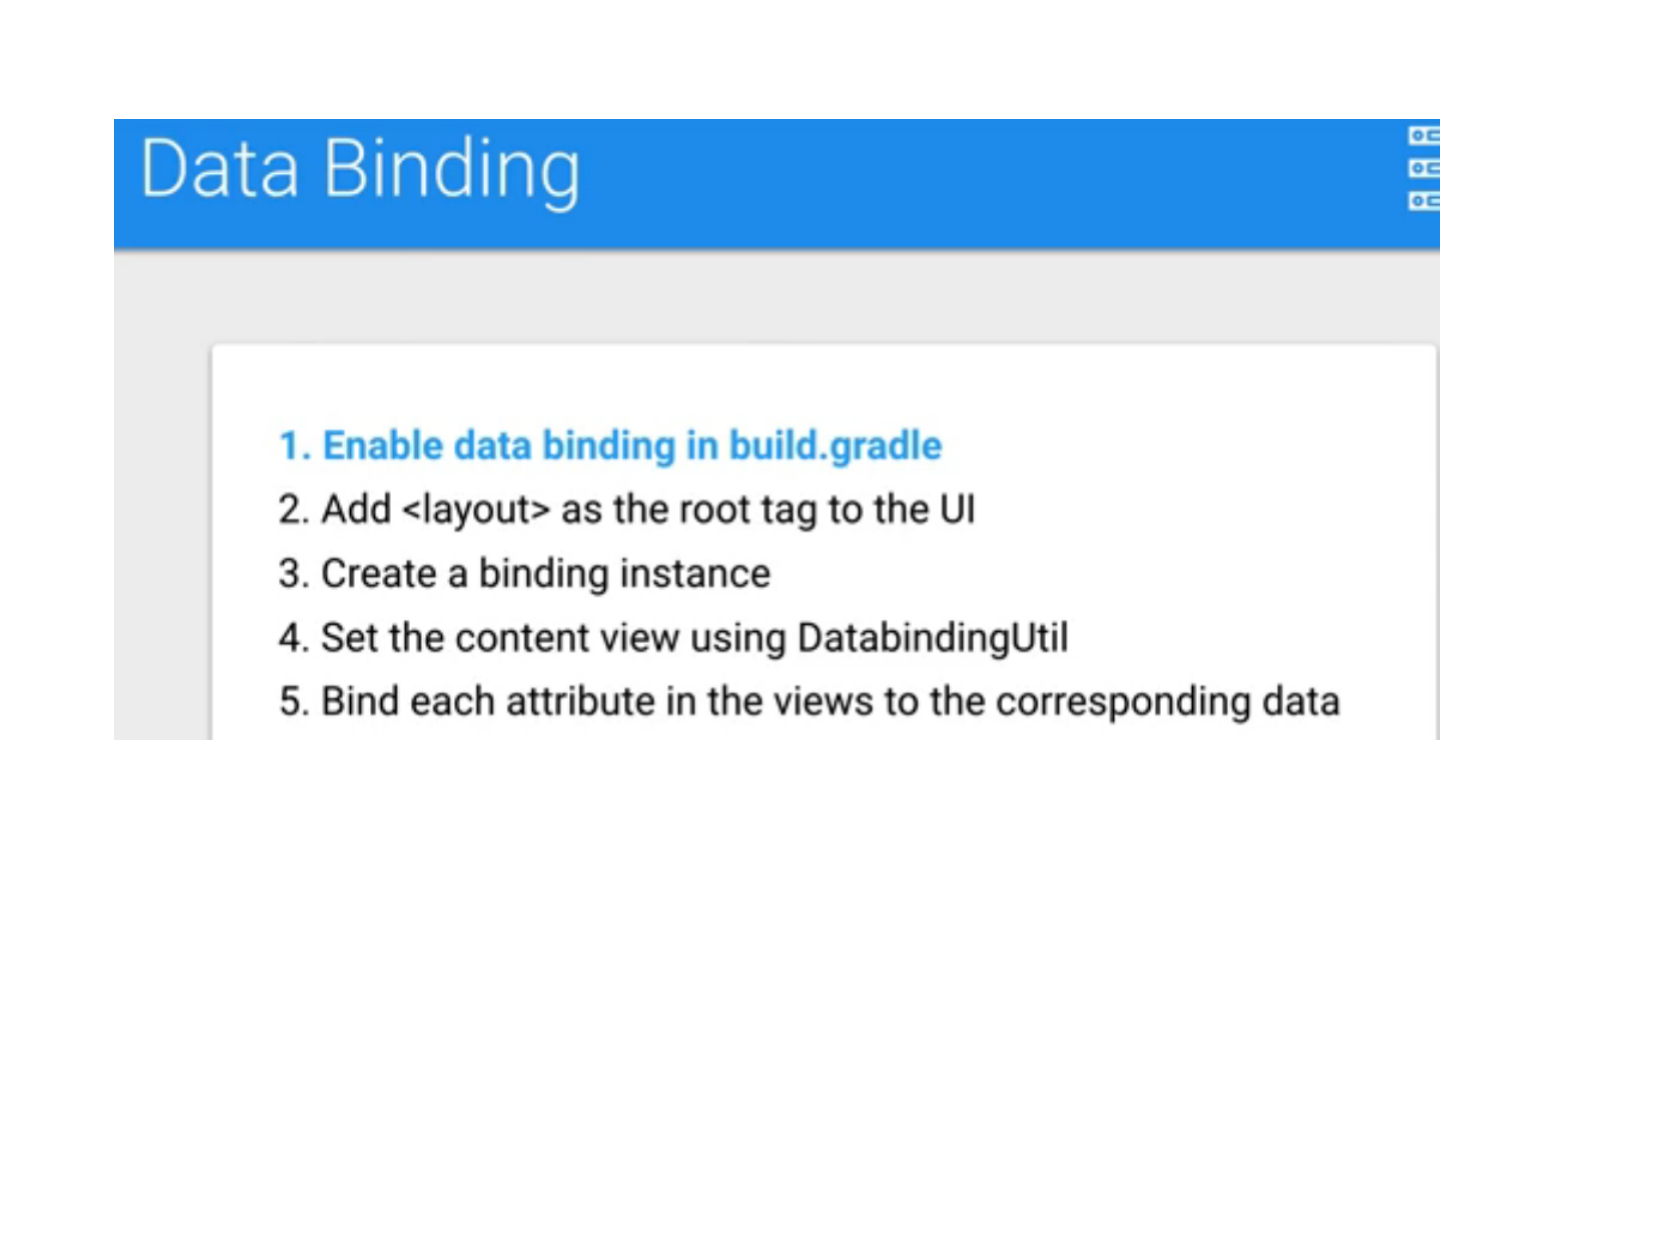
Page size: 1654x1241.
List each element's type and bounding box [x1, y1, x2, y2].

picture [114, 119, 1440, 740]
